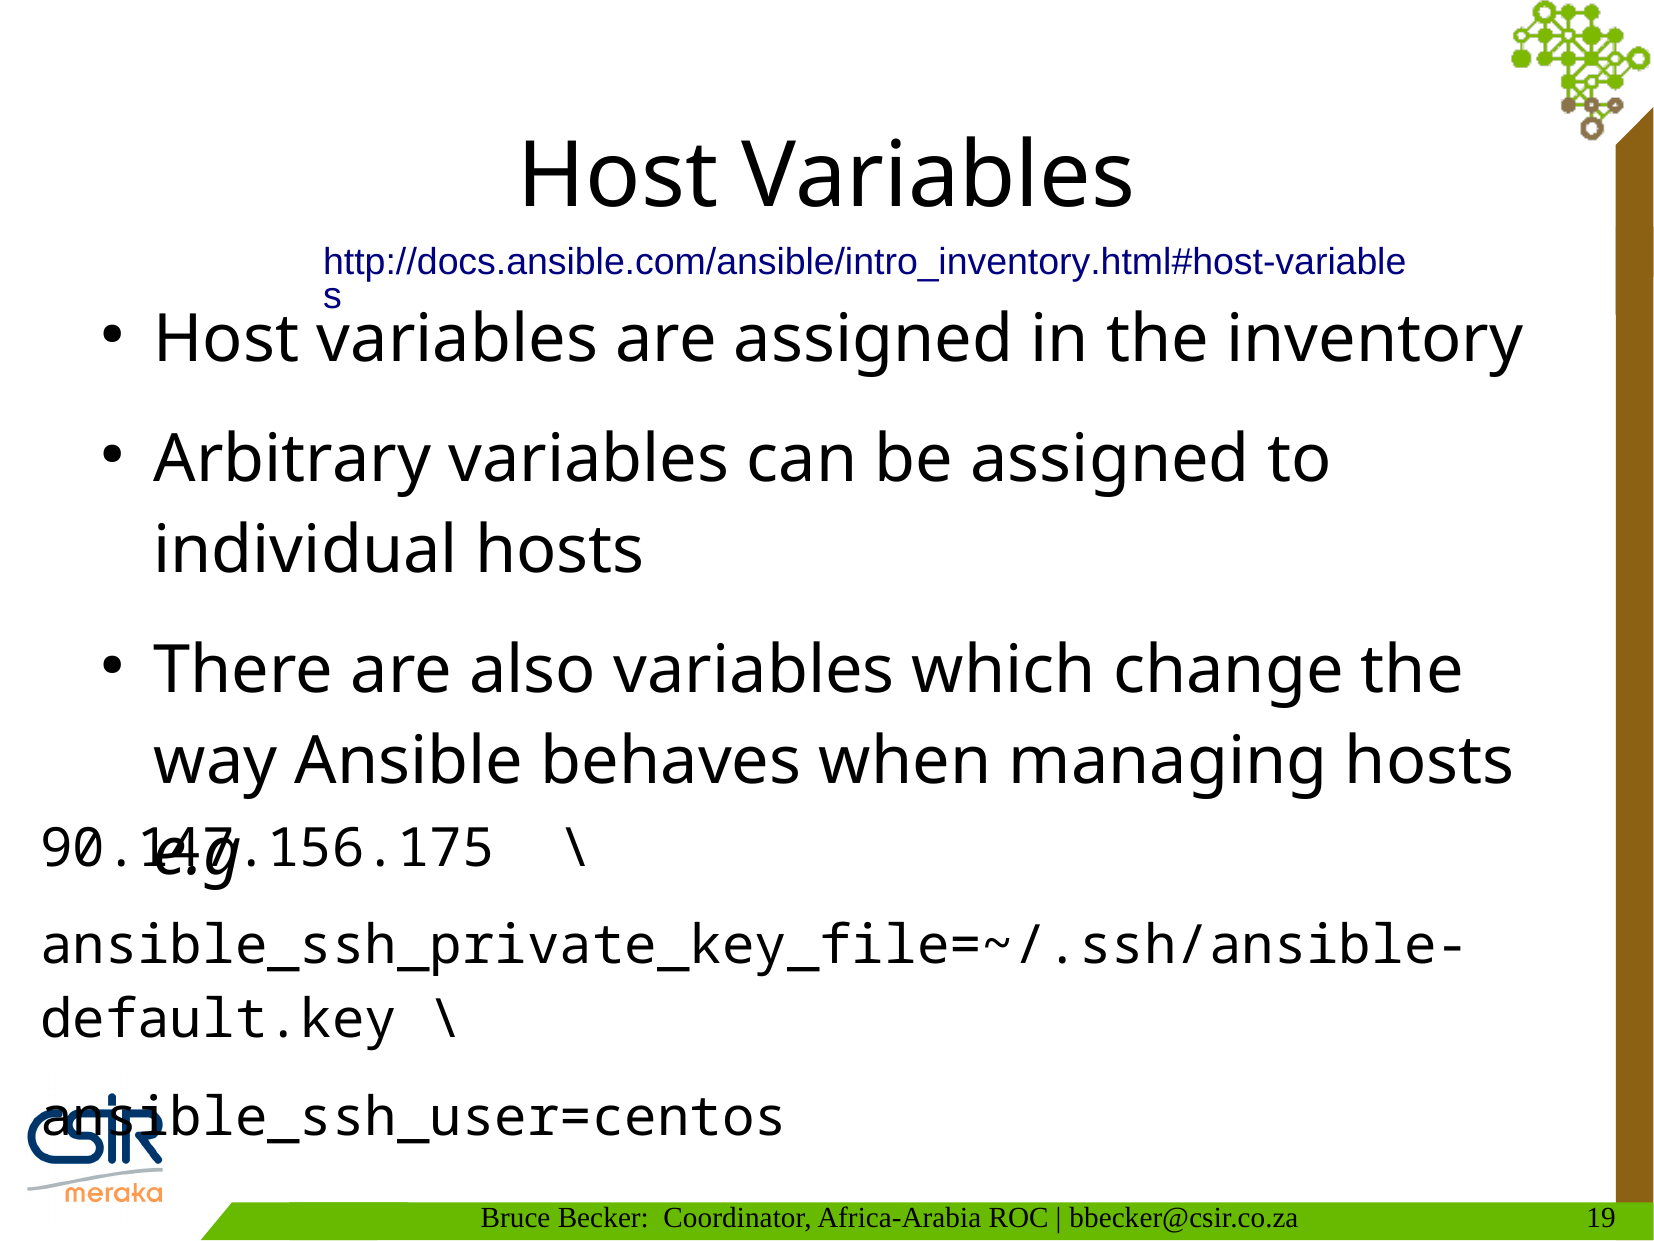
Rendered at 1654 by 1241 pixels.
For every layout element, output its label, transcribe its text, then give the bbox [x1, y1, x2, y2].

list Host variables are assigned in the inventory Arbitrary variables can be assigned to individual hosts There are also variables which change the way Ansible behaves when managing hosts e.g [82, 290, 1571, 808]
text_box 90.147.156.175 \ ansible_ssh_private_key_file=~/.ssh/ansible-default.key \ ansible_ssh_user=centos [40, 808, 1639, 1054]
picture [12, 1074, 178, 1225]
picture [1503, 0, 1654, 144]
title Host Variables [82, 67, 1571, 275]
text_box http://docs.ansible.com/ansible/intro_inventory.html#host-variables [308, 233, 1438, 291]
